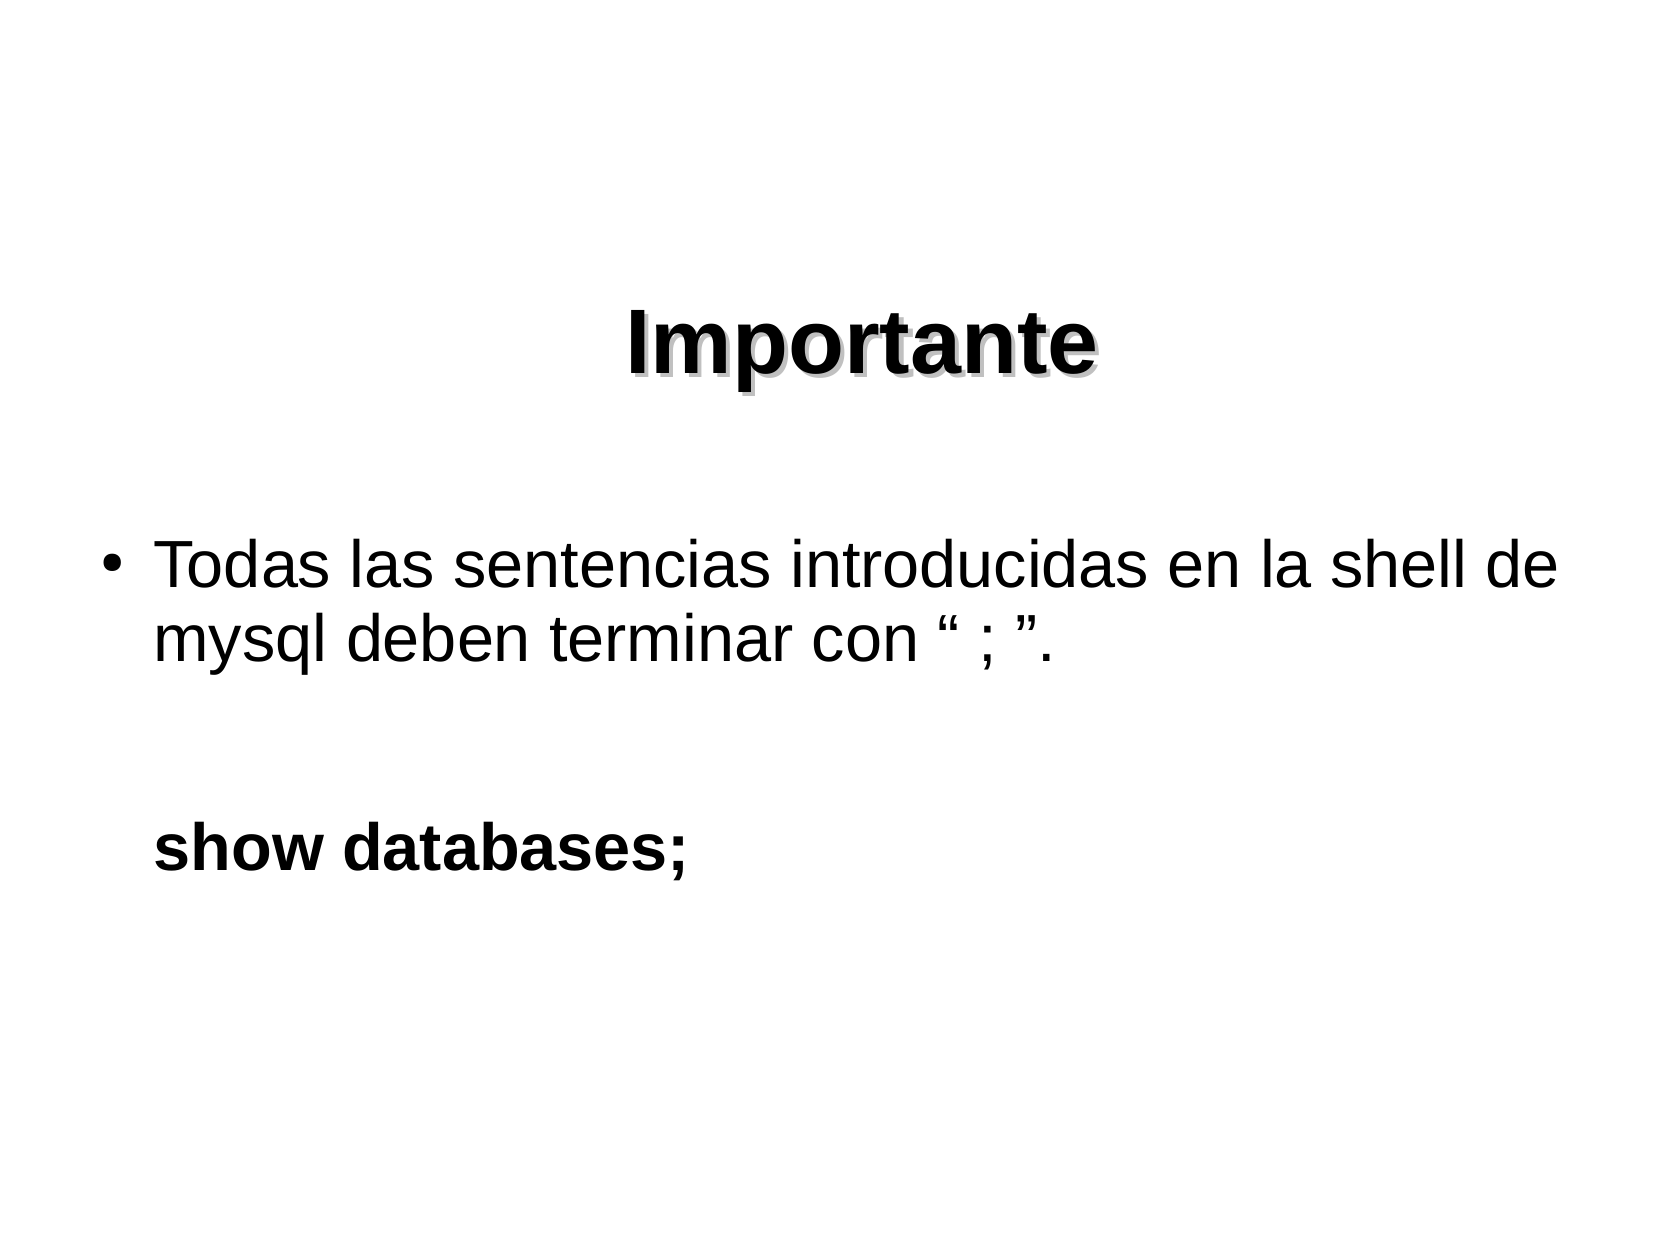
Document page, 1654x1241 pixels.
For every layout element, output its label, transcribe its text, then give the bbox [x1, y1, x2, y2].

list Importante Todas las sentencias introducidas en la shell de mysql deben terminar con “ ; ”. show databases; [82, 290, 1571, 1010]
